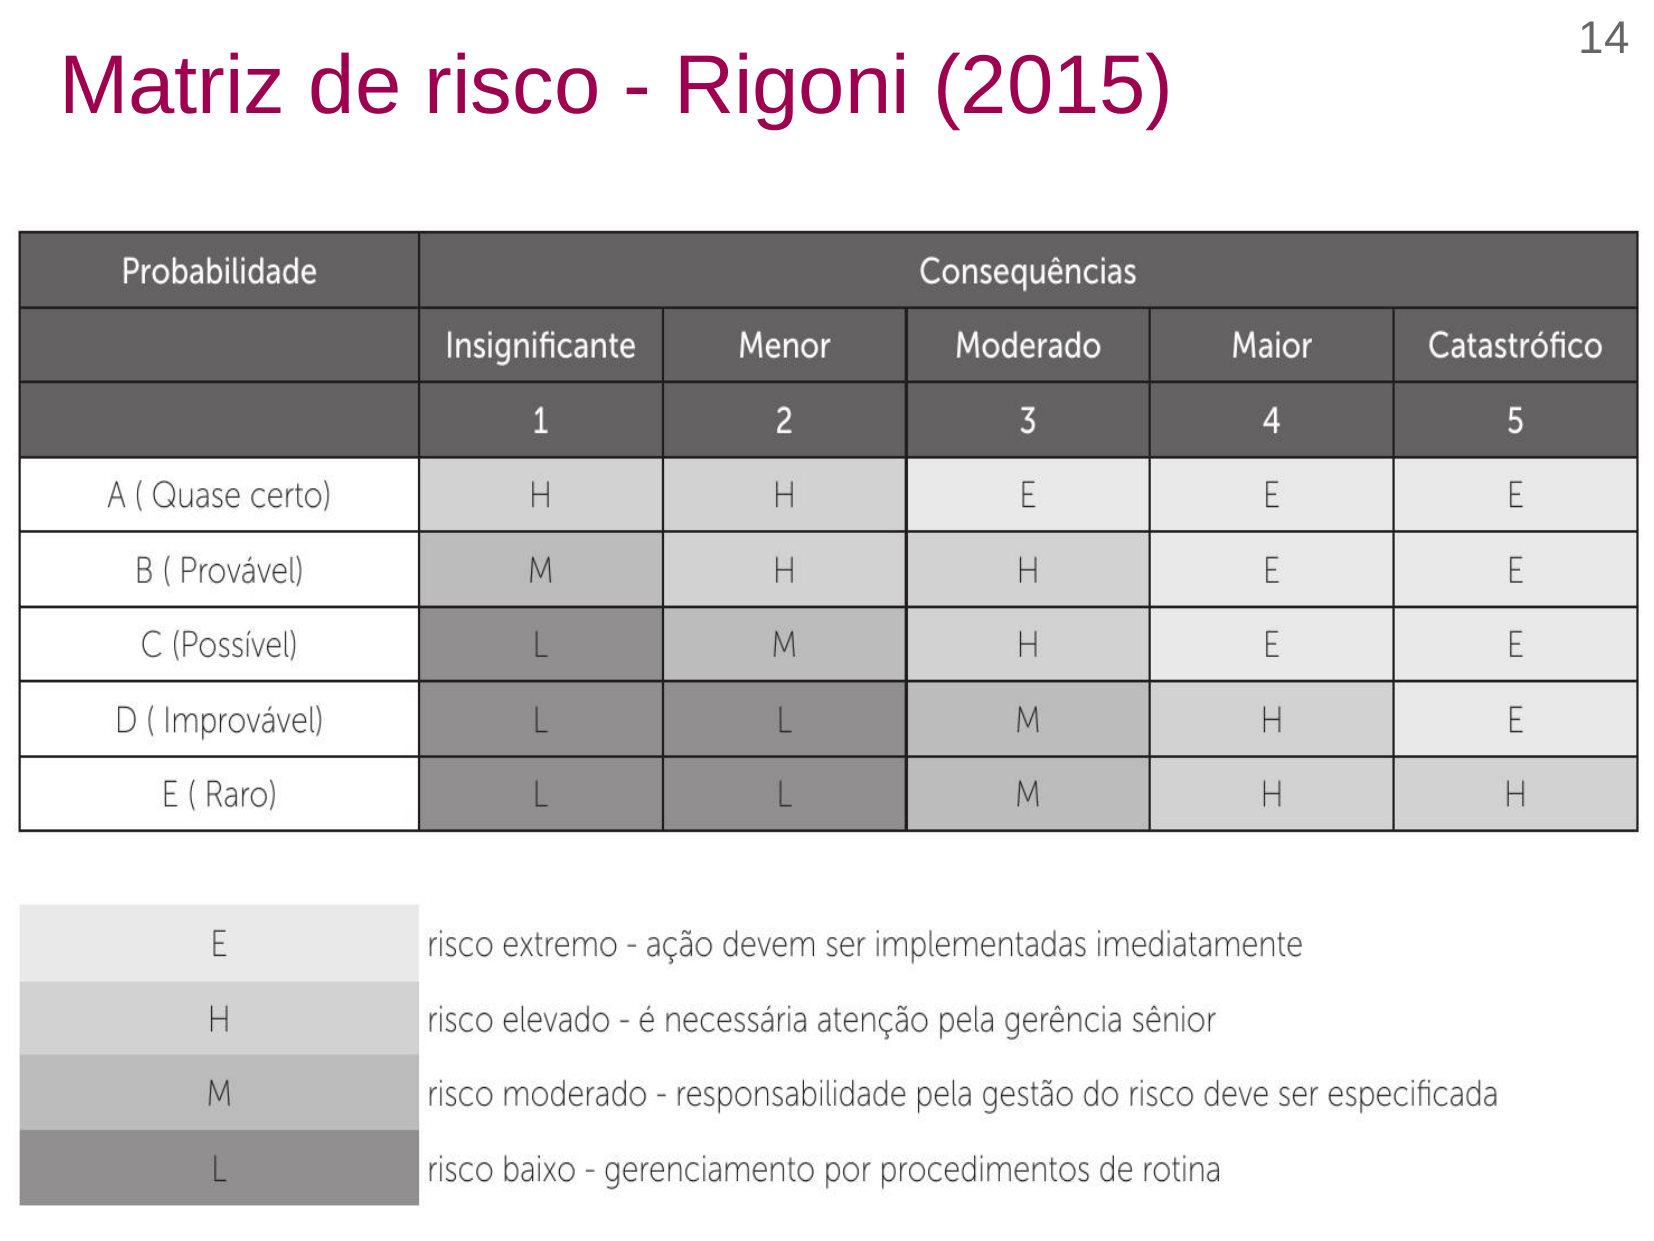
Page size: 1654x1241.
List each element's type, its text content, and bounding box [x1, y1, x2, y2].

picture [13, 227, 1642, 1211]
title Matriz de risco - Rigoni (2015) [59, 29, 1595, 148]
